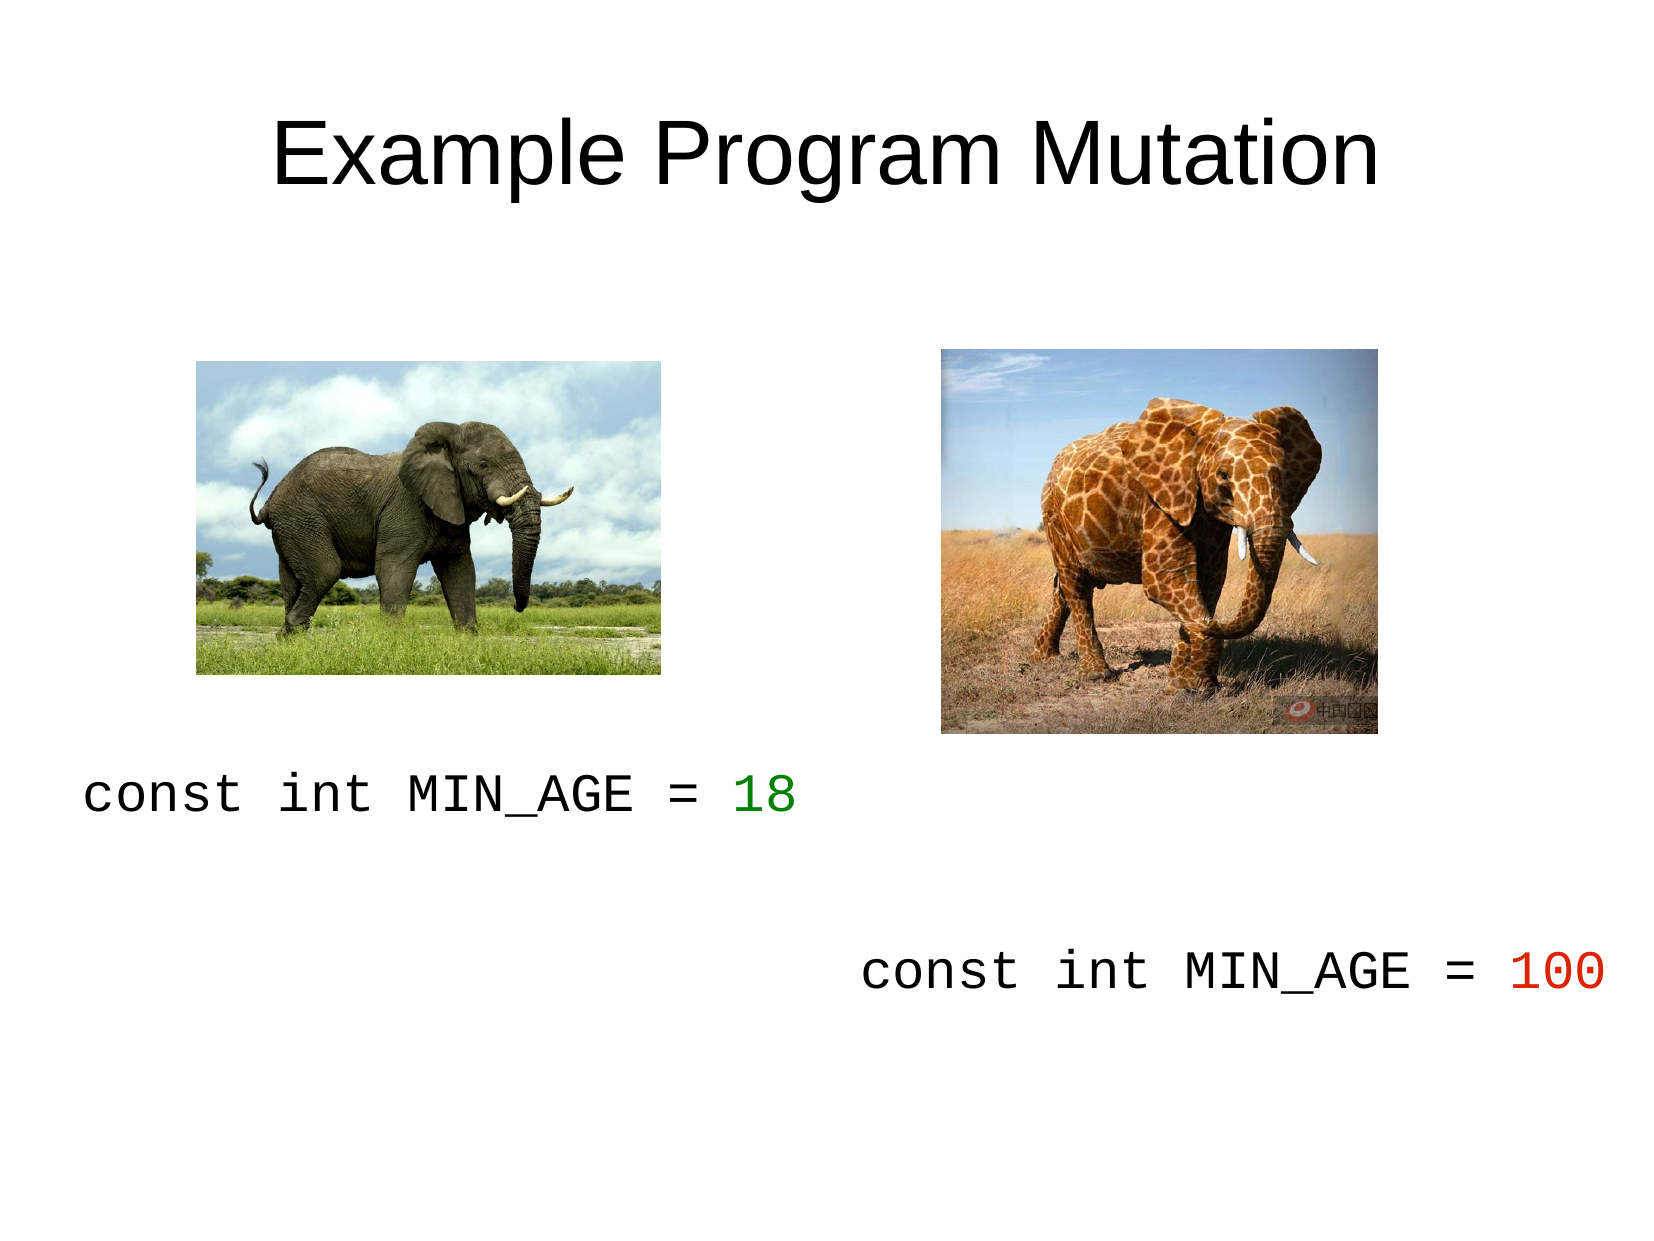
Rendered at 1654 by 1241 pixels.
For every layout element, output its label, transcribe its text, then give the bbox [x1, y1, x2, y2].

picture [196, 361, 661, 676]
list const int MIN_AGE = 100 [859, 943, 1640, 1241]
list const int MIN_AGE = 18 [82, 765, 826, 1081]
title Example Program Mutation [82, 49, 1571, 257]
picture [941, 349, 1378, 734]
